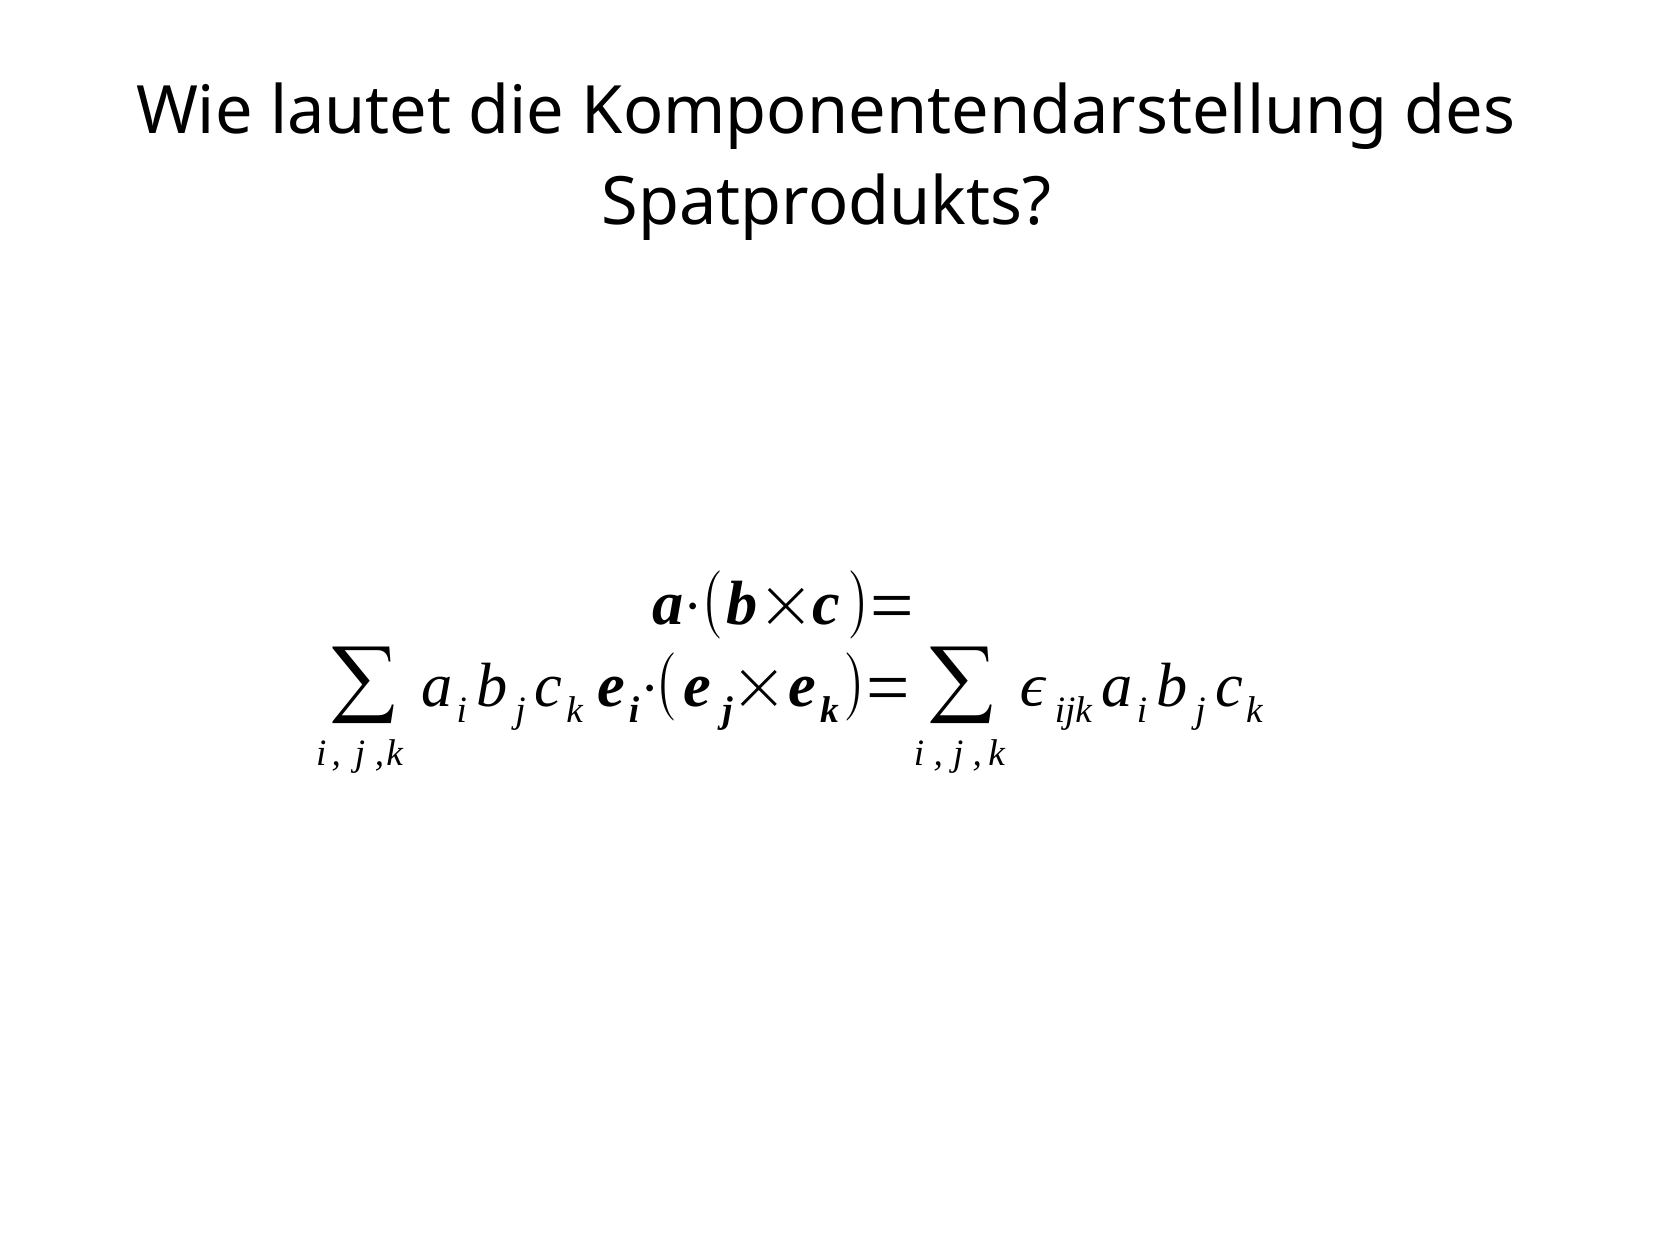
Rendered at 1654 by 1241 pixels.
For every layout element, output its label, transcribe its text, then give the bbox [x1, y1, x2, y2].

title Wie lautet die Komponentendarstellung des Spatprodukts? [82, 49, 1571, 257]
chart [300, 569, 1283, 773]
